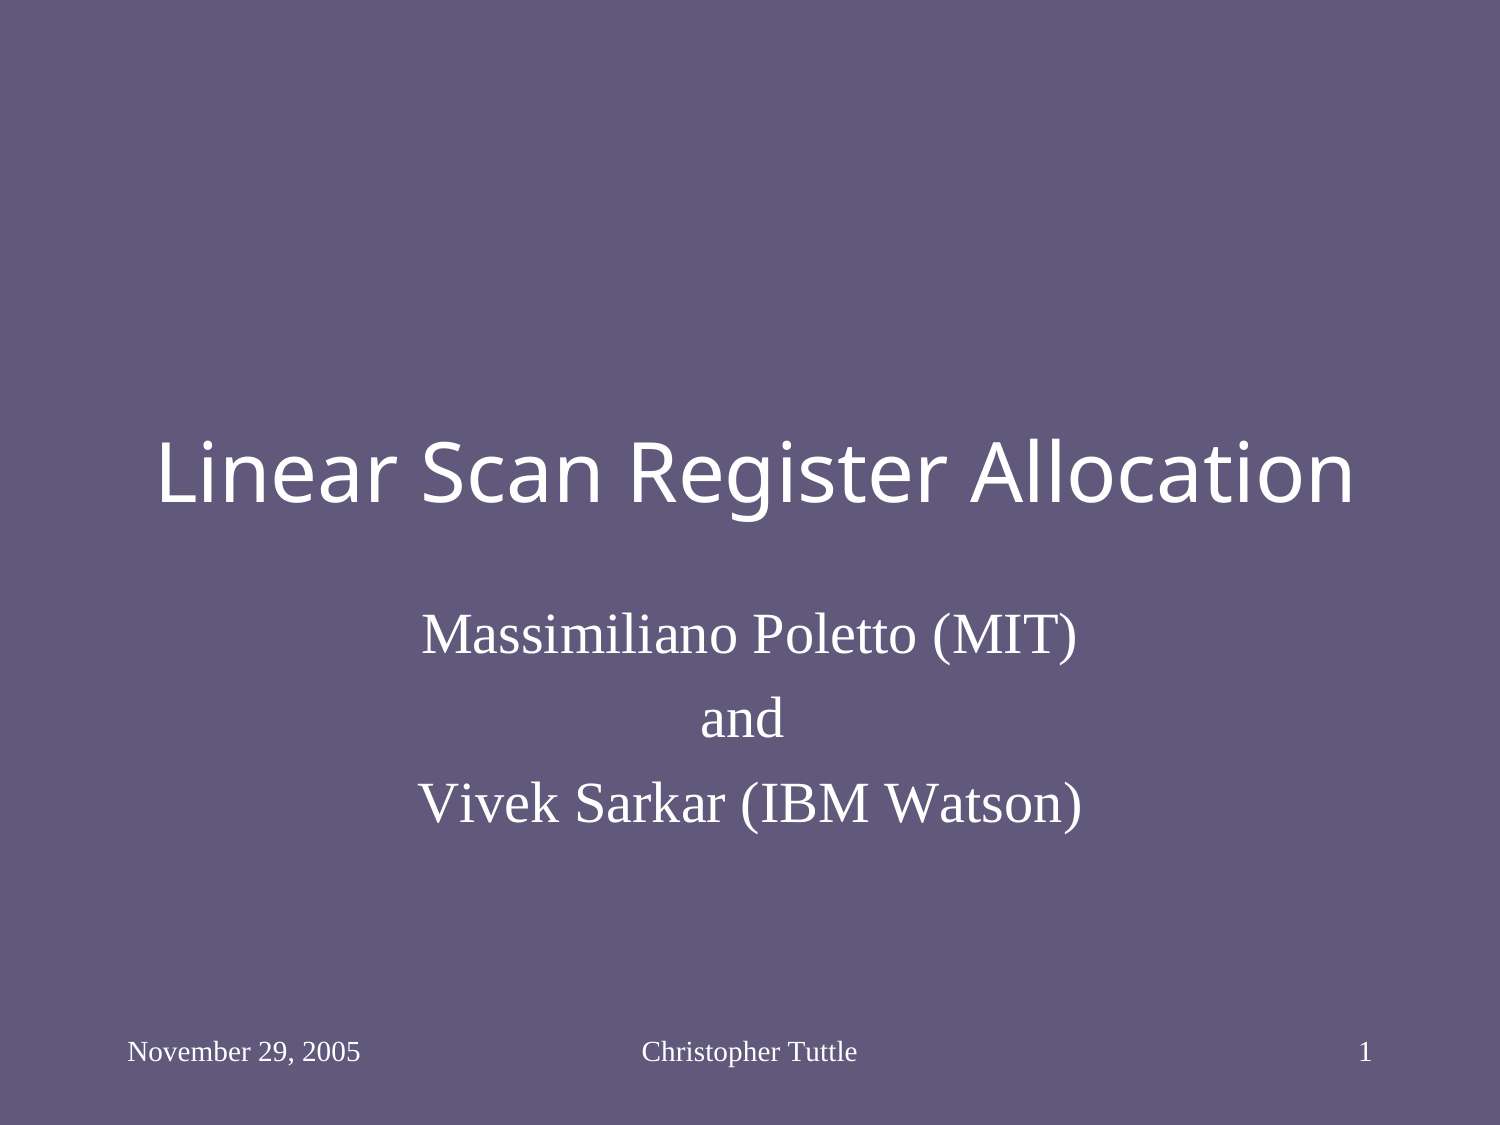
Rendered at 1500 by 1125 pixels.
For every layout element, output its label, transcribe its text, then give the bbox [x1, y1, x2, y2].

title Linear Scan Register Allocation [87, 374, 1426, 563]
subtitle Massimiliano Poletto (MIT) and Vivek Sarkar (IBM Watson) [174, 587, 1326, 875]
